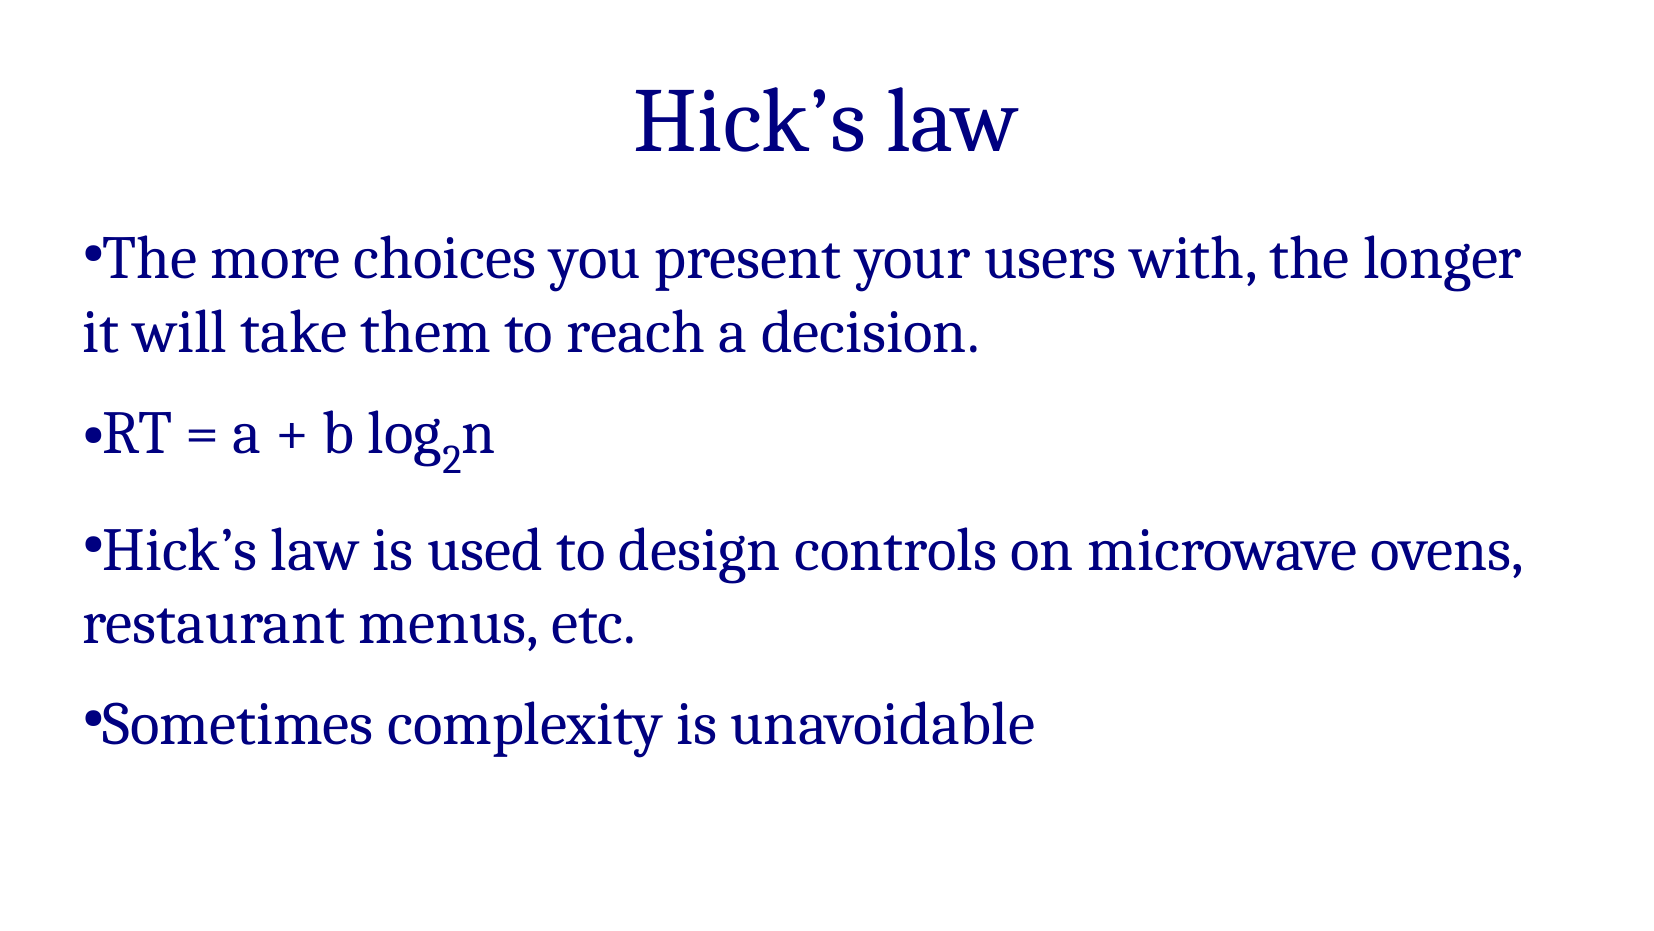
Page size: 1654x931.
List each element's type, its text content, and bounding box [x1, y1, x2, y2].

list The more choices you present your users with, the longer it will take them to reach a decision. RT = a + b log2n Hick’s law is used to design controls on microwave ovens, restaurant menus, etc. Sometimes complexity is unavoidable [82, 217, 1571, 758]
title Hick’s law [82, 37, 1571, 193]
